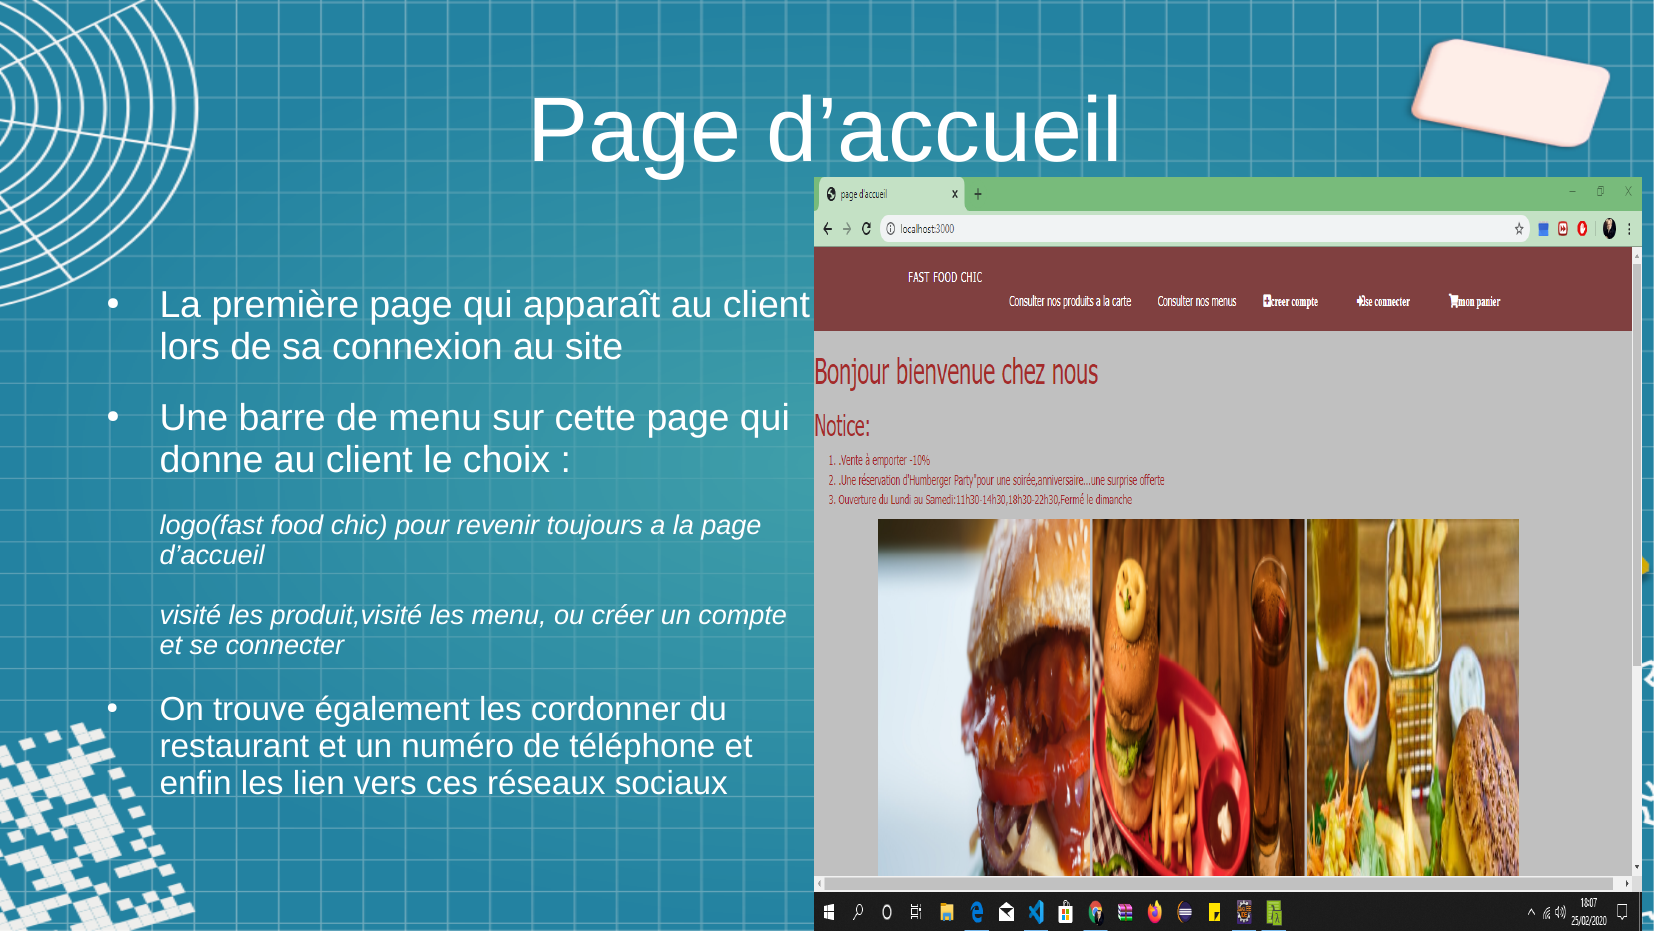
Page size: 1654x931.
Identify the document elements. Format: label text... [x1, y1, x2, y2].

title Page d’accueil [94, 23, 1583, 237]
picture [0, 0, 1654, 931]
list La première page qui apparaît au client lors de sa connexion au site Une barre de menu sur cette page qui donne au client le choix : logo(fast food chic) pour revenir toujours a la page d’accueil visité les produit,visité les menu, ou créer un compte et se connecter On trouve également les cordonner du restaurant et un numéro de téléphone et enfin les lien vers ces réseaux sociaux [88, 283, 814, 823]
